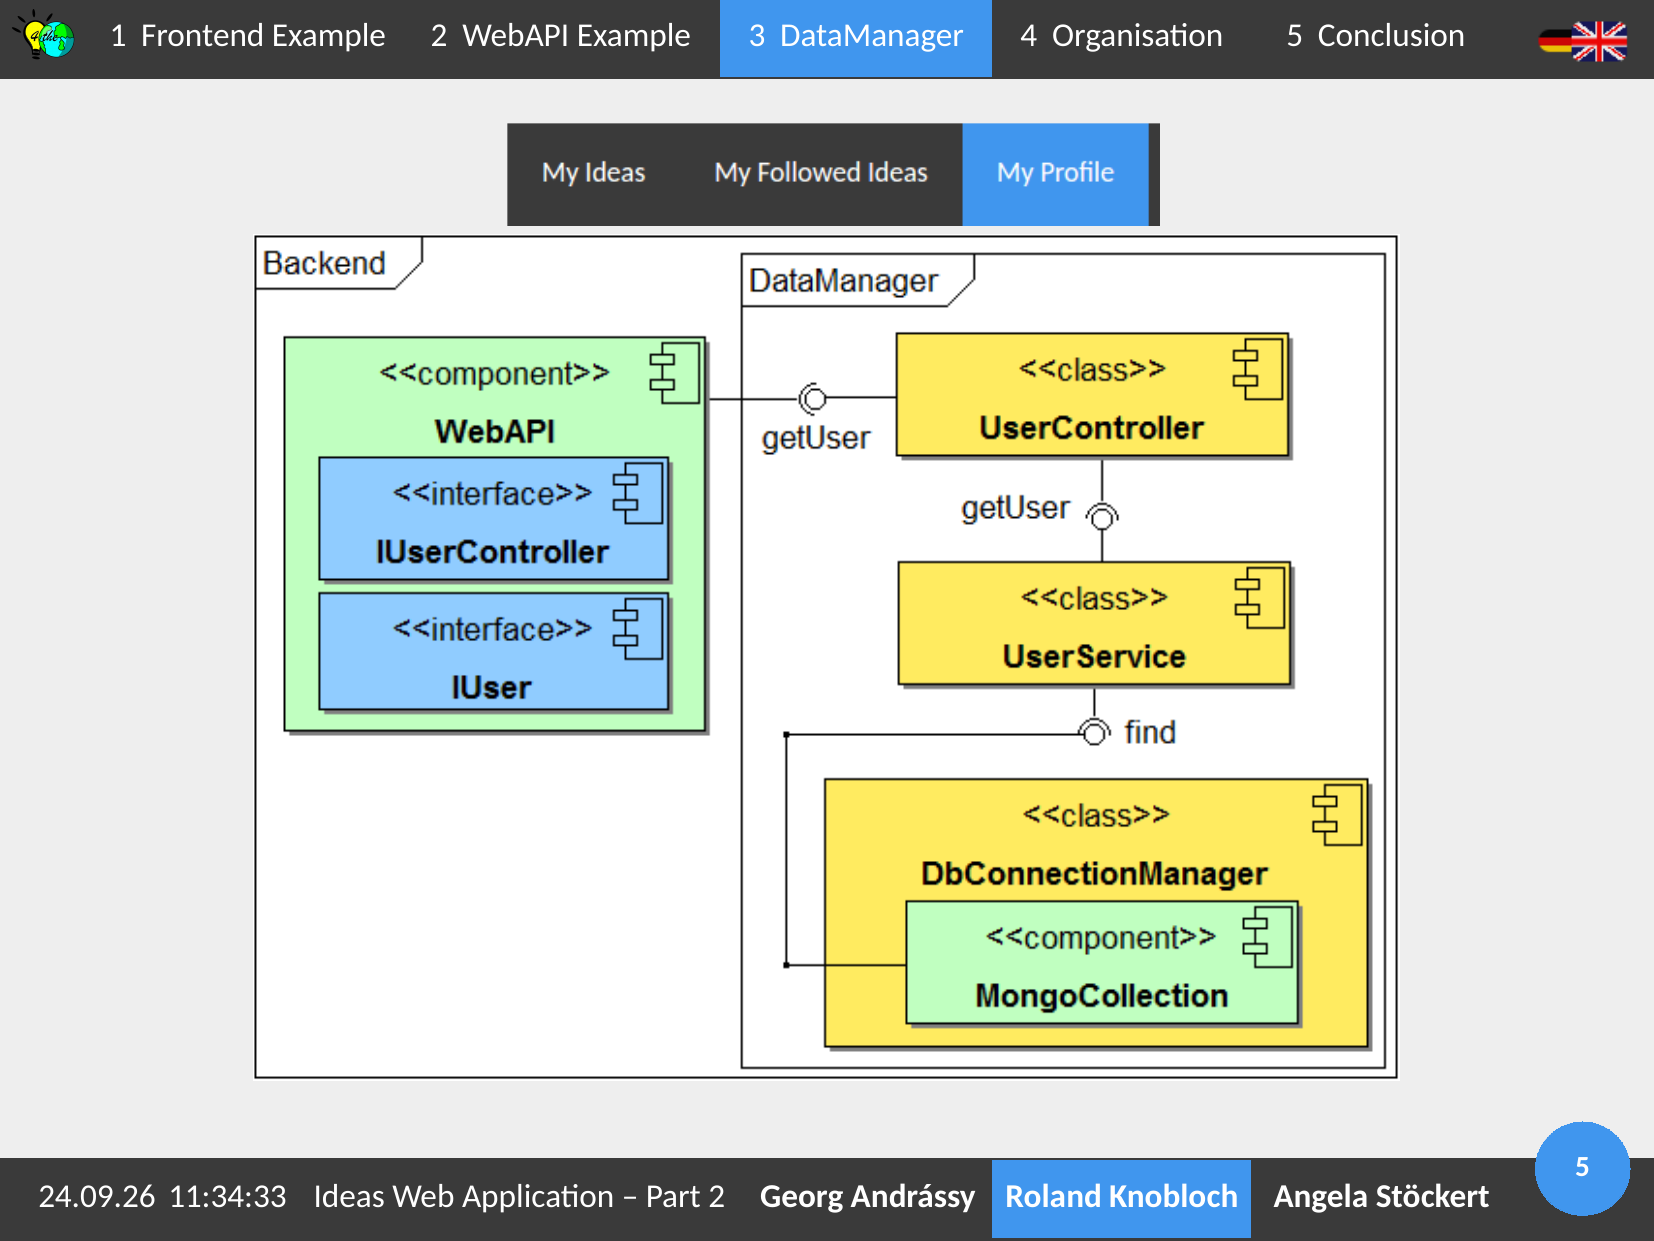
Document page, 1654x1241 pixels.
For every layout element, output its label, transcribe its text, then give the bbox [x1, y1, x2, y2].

text_box Ideas Web Application – Part 2 [307, 1160, 733, 1238]
text_box Roland Knobloch [992, 1160, 1251, 1238]
text_box 5 Conclusion [1251, 0, 1501, 77]
text_box 2 WebAPI Example [401, 0, 720, 77]
picture [1536, 18, 1629, 64]
text_box Angela Stöckert [1251, 1160, 1512, 1238]
picture [253, 234, 1400, 1081]
text_box 1 Frontend Example [94, 0, 401, 77]
text_box 4 Organisation [992, 0, 1251, 77]
text_box Georg Andrássy [744, 1160, 992, 1238]
text_box 3 DataManager [720, 0, 992, 77]
picture [506, 122, 1160, 226]
picture [2, 0, 83, 79]
